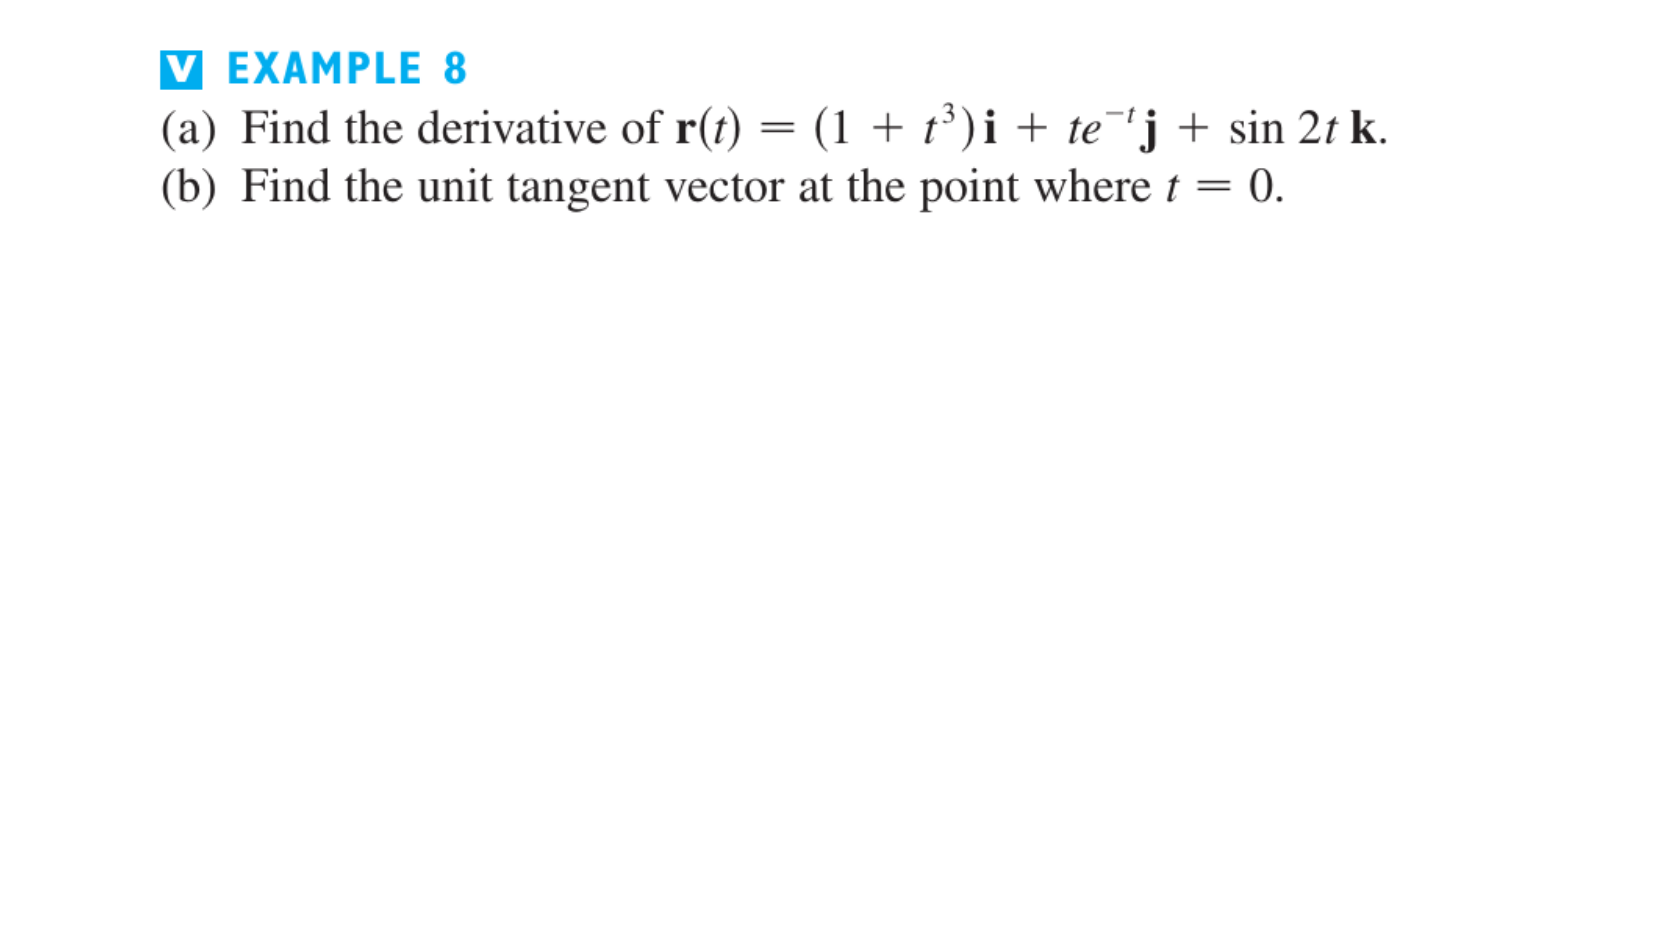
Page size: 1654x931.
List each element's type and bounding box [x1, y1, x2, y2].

picture [137, 35, 1430, 233]
